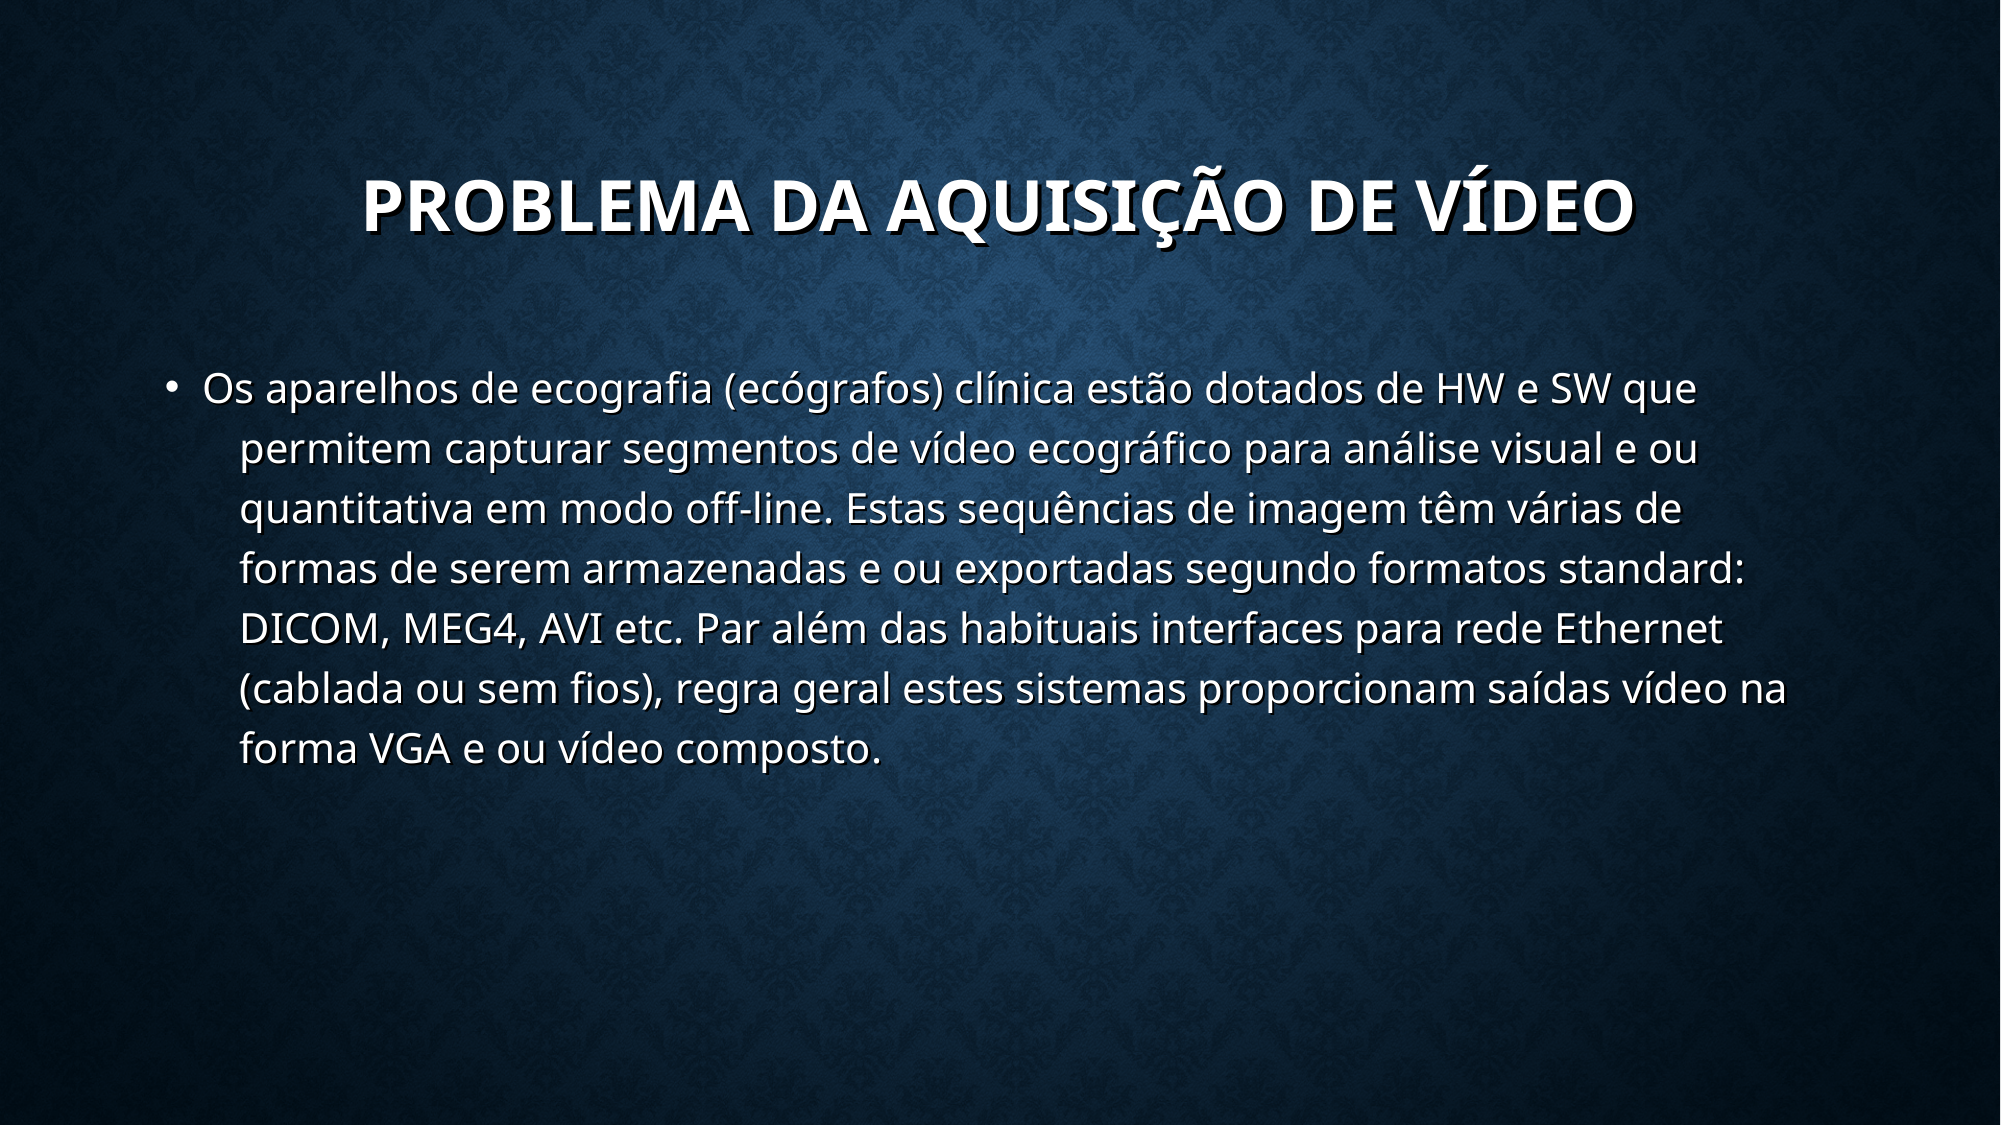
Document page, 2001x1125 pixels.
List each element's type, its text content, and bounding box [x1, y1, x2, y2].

list Os aparelhos de ecografia (ecógrafos) clínica estão dotados de HW e SW que permitem capturar segmentos de vídeo ecográfico para análise visual e ou quantitativa em modo off-line. Estas sequências de imagem têm várias de formas de serem armazenadas e ou exportadas segundo formatos standard: DICOM, MEG4, AVI etc. Par além das habituais interfaces para rede Ethernet (cablada ou sem fios), regra geral estes sistemas proporcionam saídas vídeo na forma VGA e ou vídeo composto. [149, 343, 1849, 950]
title Problema da aquisição de vídeo [149, 99, 1849, 318]
